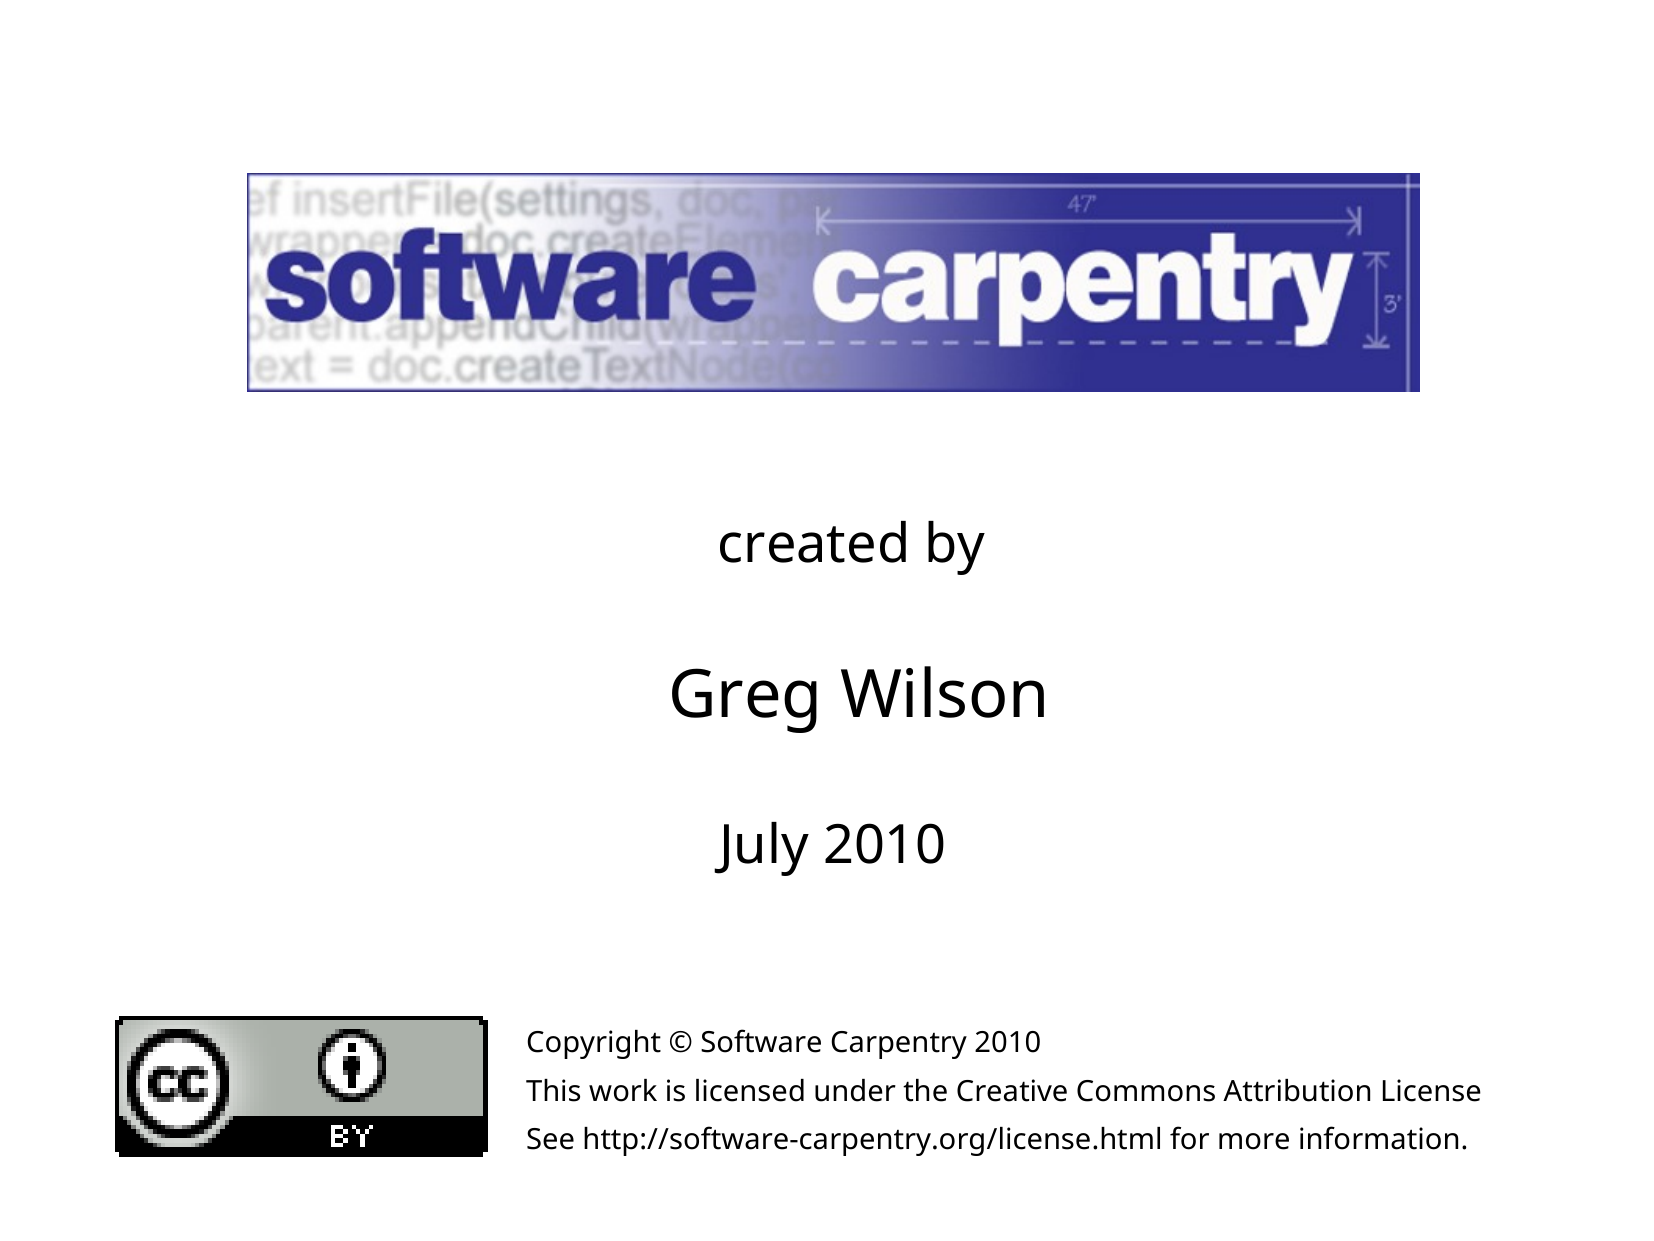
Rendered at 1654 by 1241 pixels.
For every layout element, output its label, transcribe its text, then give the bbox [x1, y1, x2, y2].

text_box Greg Wilson [653, 641, 1014, 739]
picture [247, 173, 1420, 392]
text_box Copyright © Software Carpentry 2010 This work is licensed under the Creative Commons Attribution License See http://software-carpentry.org/license.html for more information. [511, 1014, 1574, 1164]
text_box July 2010 [692, 800, 975, 882]
picture [115, 1016, 488, 1158]
text_box created by [702, 499, 964, 581]
